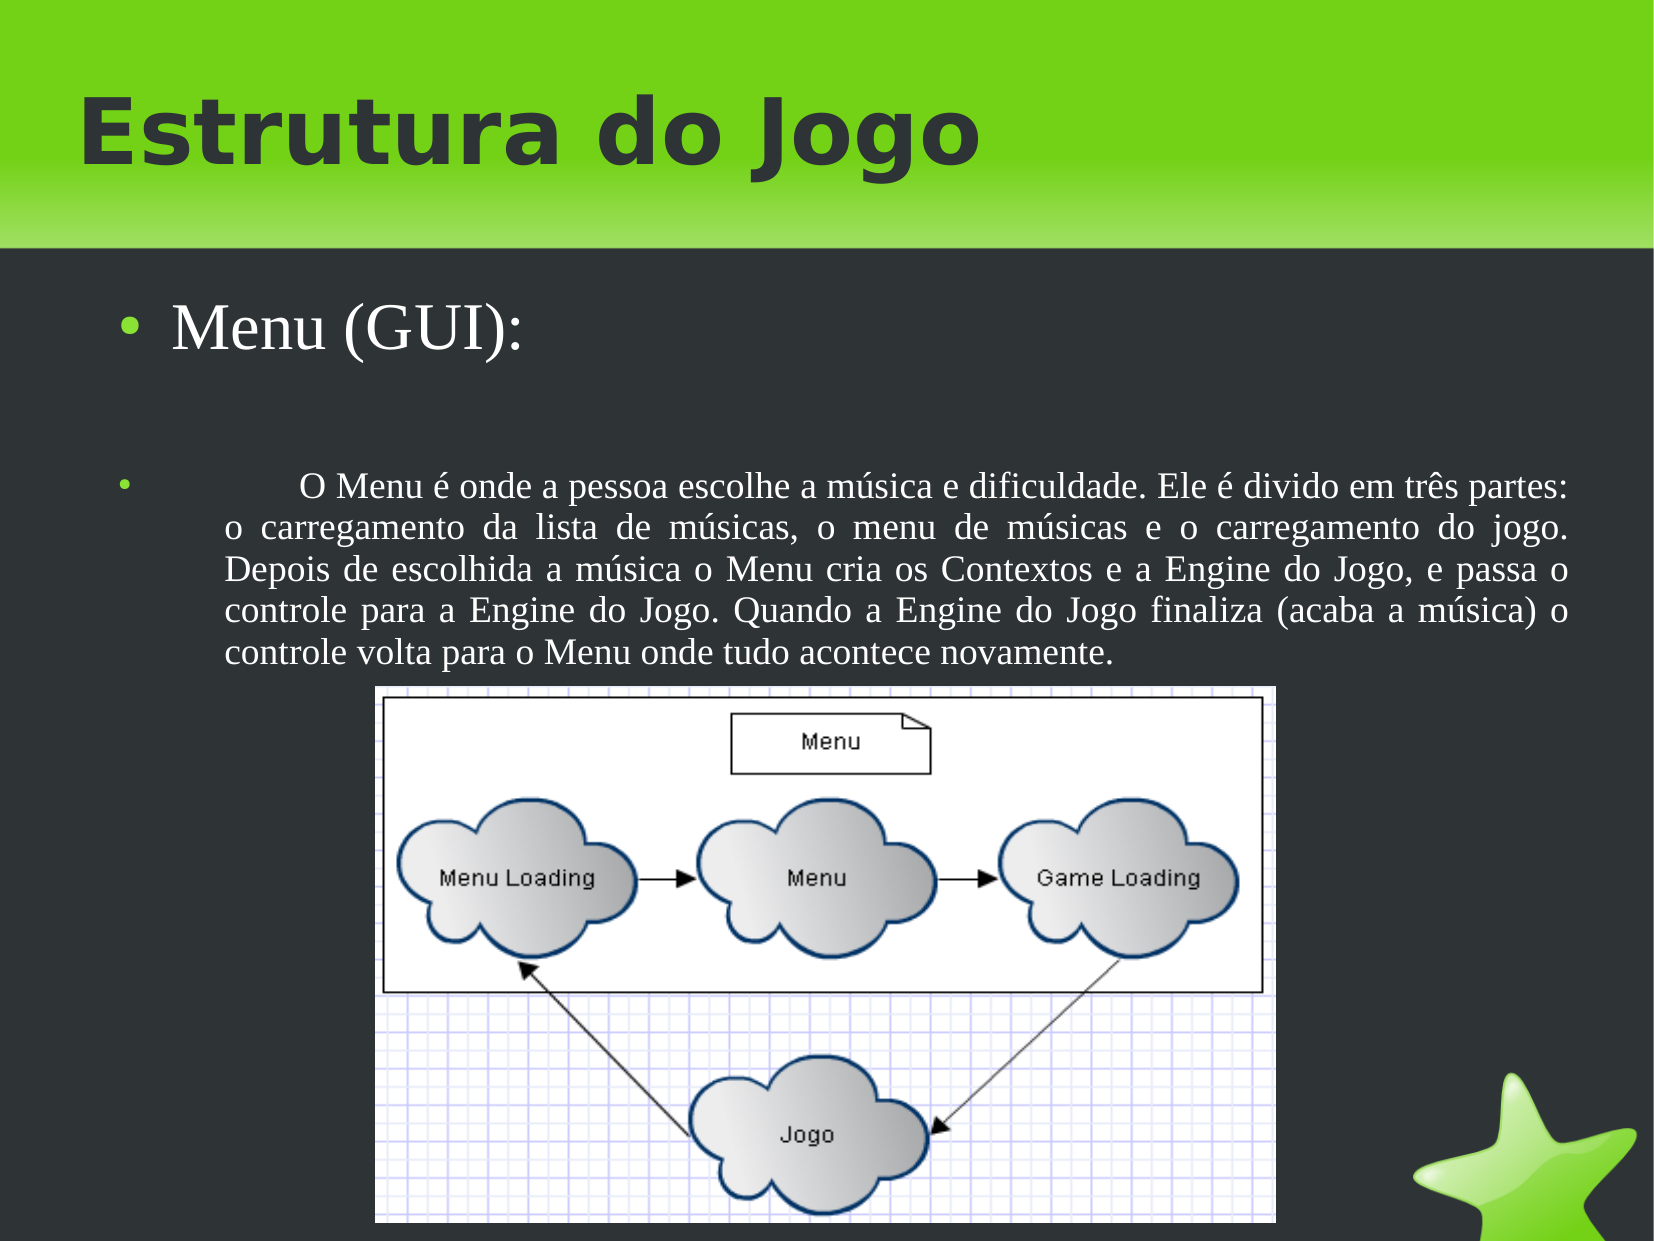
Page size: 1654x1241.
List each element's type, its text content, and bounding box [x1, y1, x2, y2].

picture [0, 0, 1654, 1241]
title Estrutura do Jogo [76, 29, 1565, 237]
list Menu (GUI): O Menu é onde a pessoa escolhe a música e dificuldade. Ele é divido em três partes: o carregamento da lista de músicas, o menu de músicas e o carregamento do jogo. Depois de escolhida a música o Menu cria os Contextos e a Engine do Jogo, e passa o controle para a Engine do Jogo. Quando a Engine do Jogo finaliza (acaba a música) o controle volta para o Menu onde tudo acontece novamente. [82, 290, 1571, 1109]
